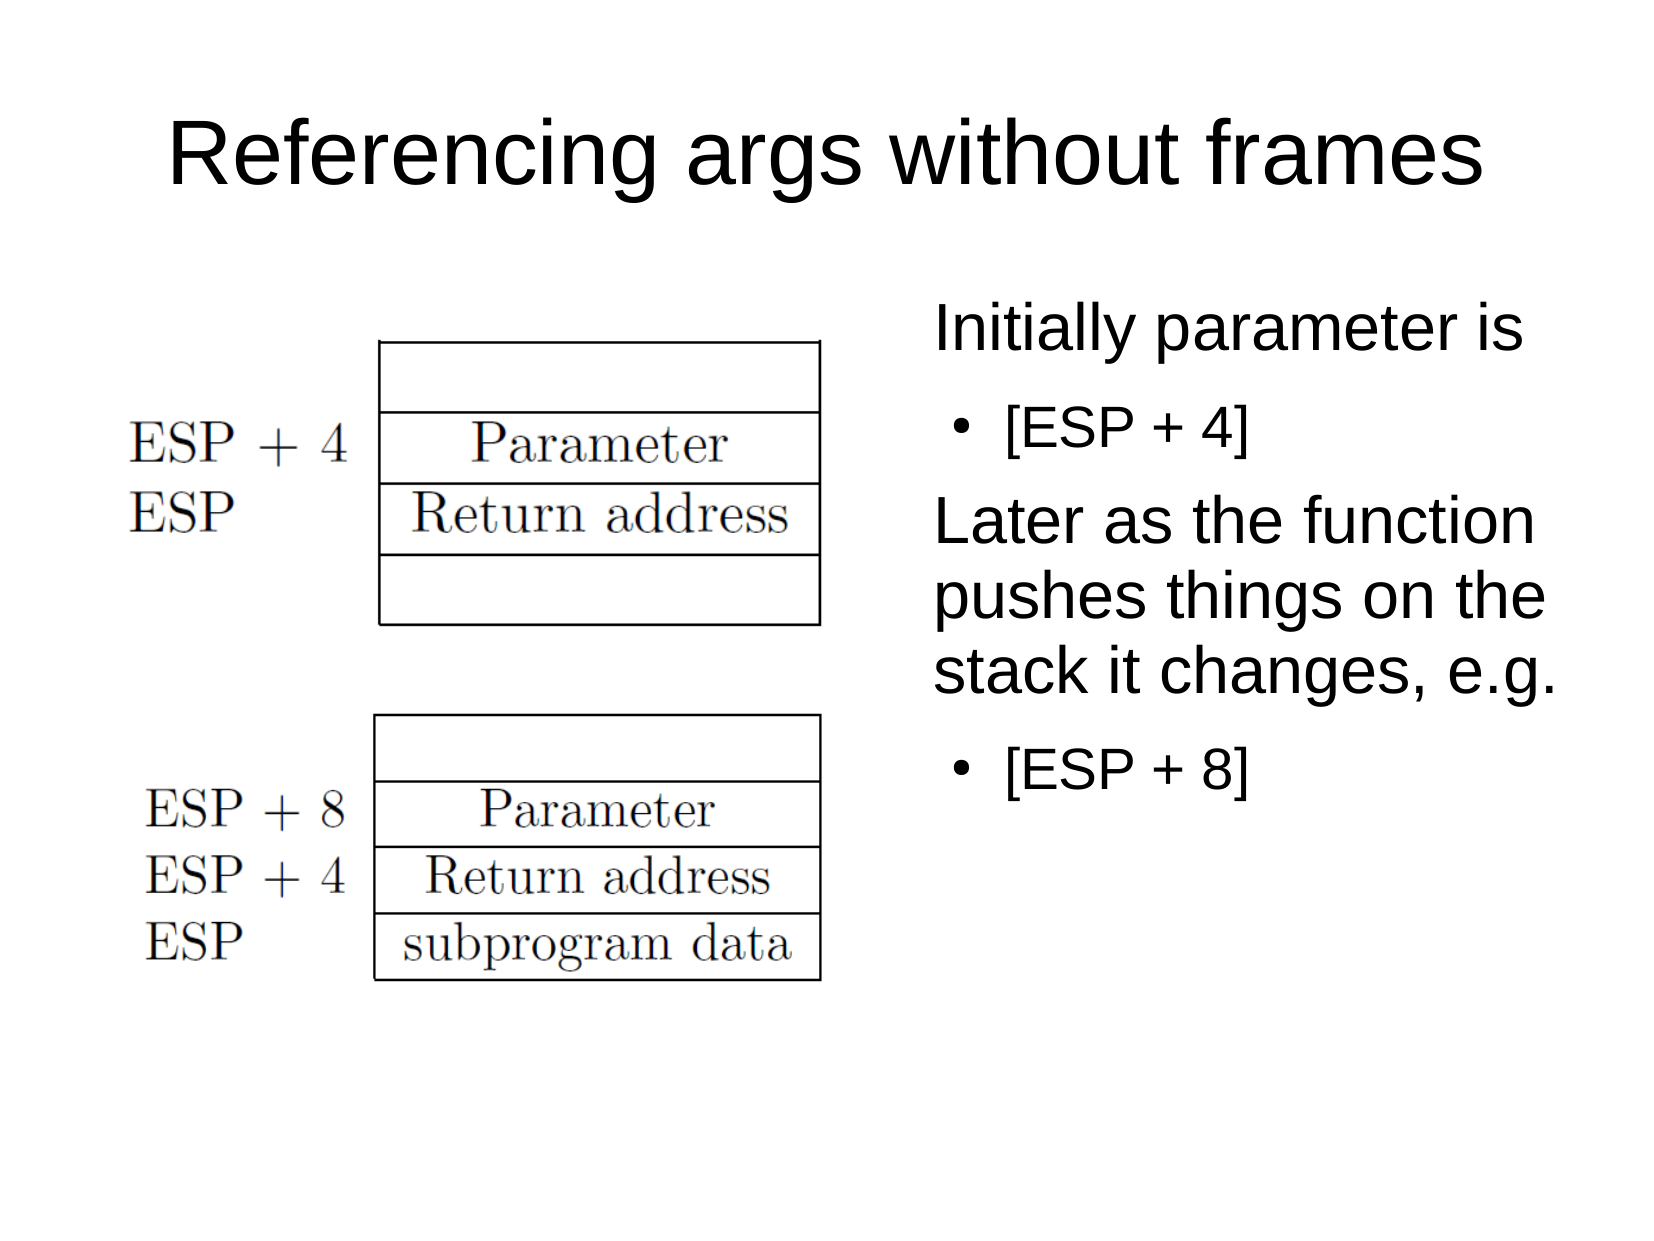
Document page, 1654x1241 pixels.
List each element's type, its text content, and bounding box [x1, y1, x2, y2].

picture [75, 274, 925, 656]
picture [123, 680, 862, 1020]
title Referencing args without frames [82, 49, 1571, 257]
list Initially parameter is [ESP + 4] Later as the function pushes things on the stack it changes, e.g. [ESP + 8] [862, 290, 1571, 1109]
